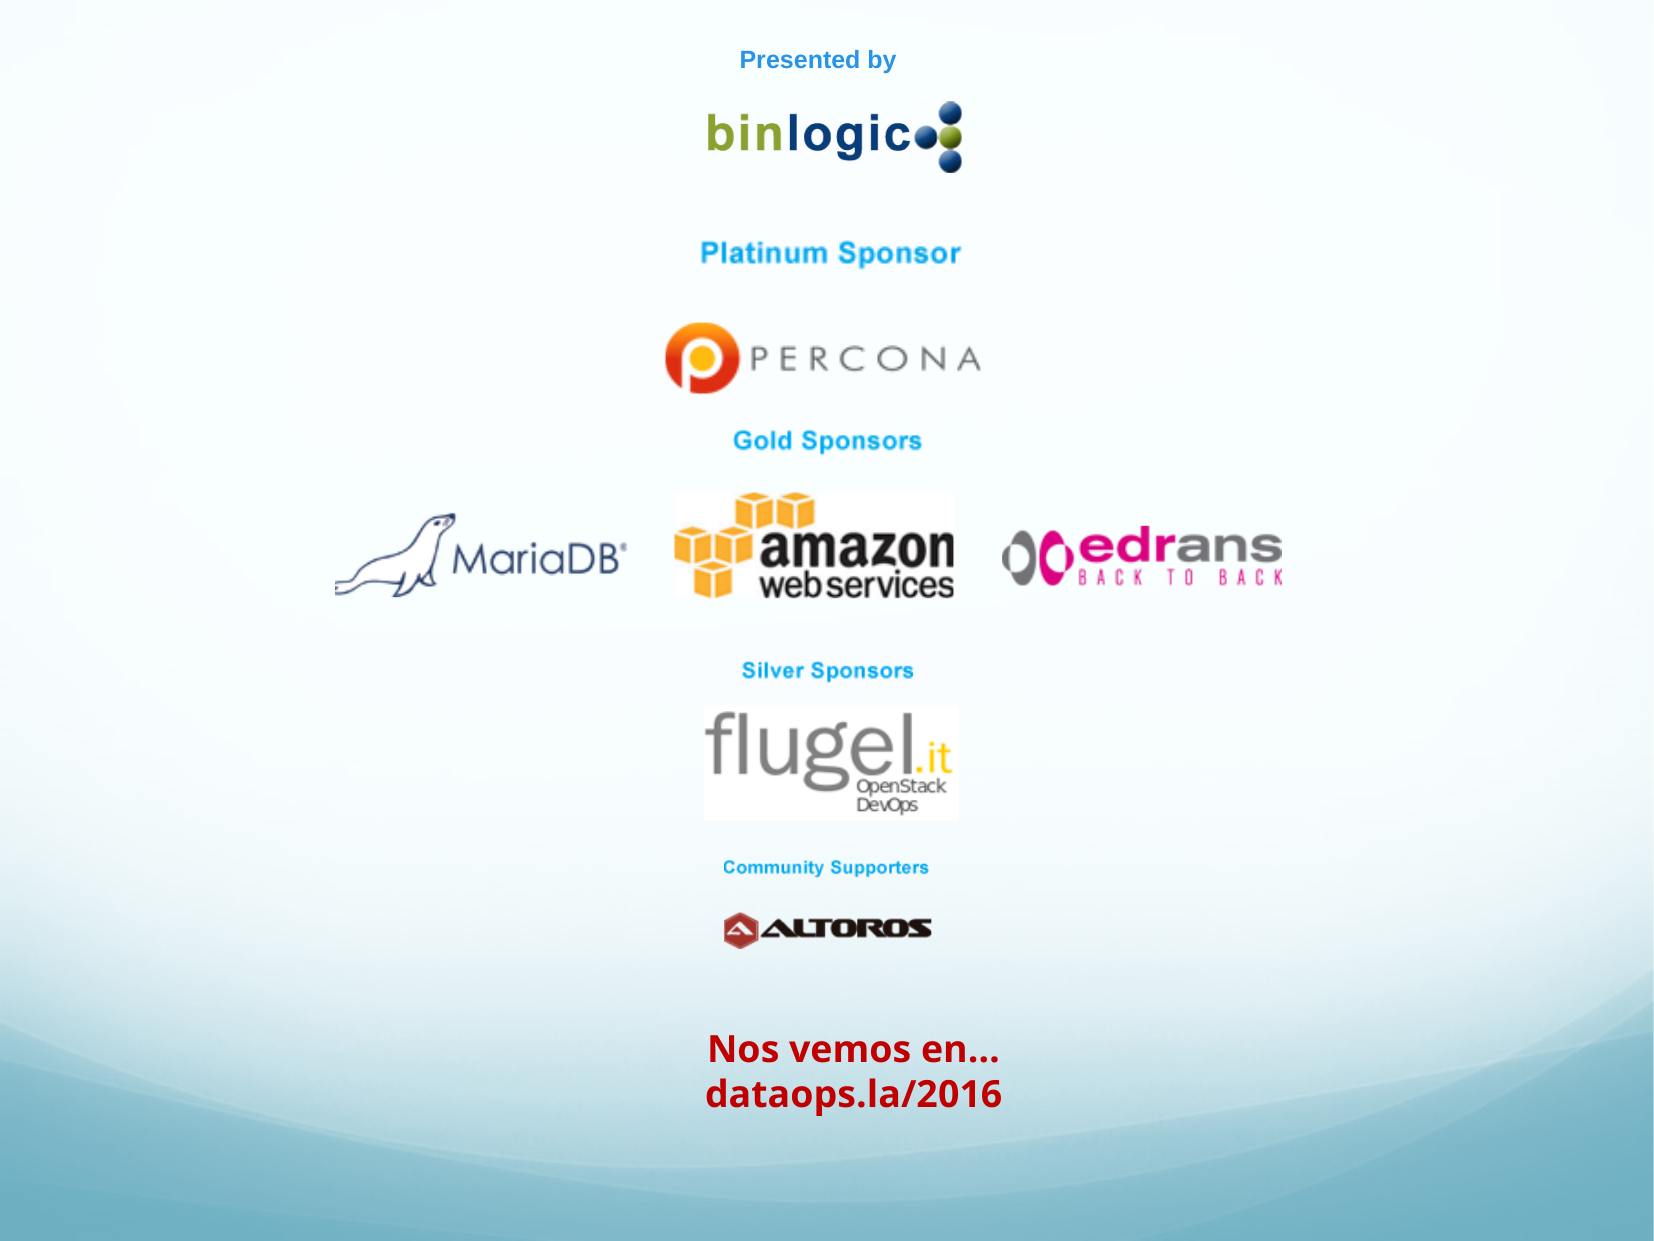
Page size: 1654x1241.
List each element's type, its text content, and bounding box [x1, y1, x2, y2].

picture [0, 0, 1654, 1241]
text_box Presented by [724, 36, 940, 87]
text_box Nos vemos en… dataops.la/2016 [649, 1017, 1058, 1135]
